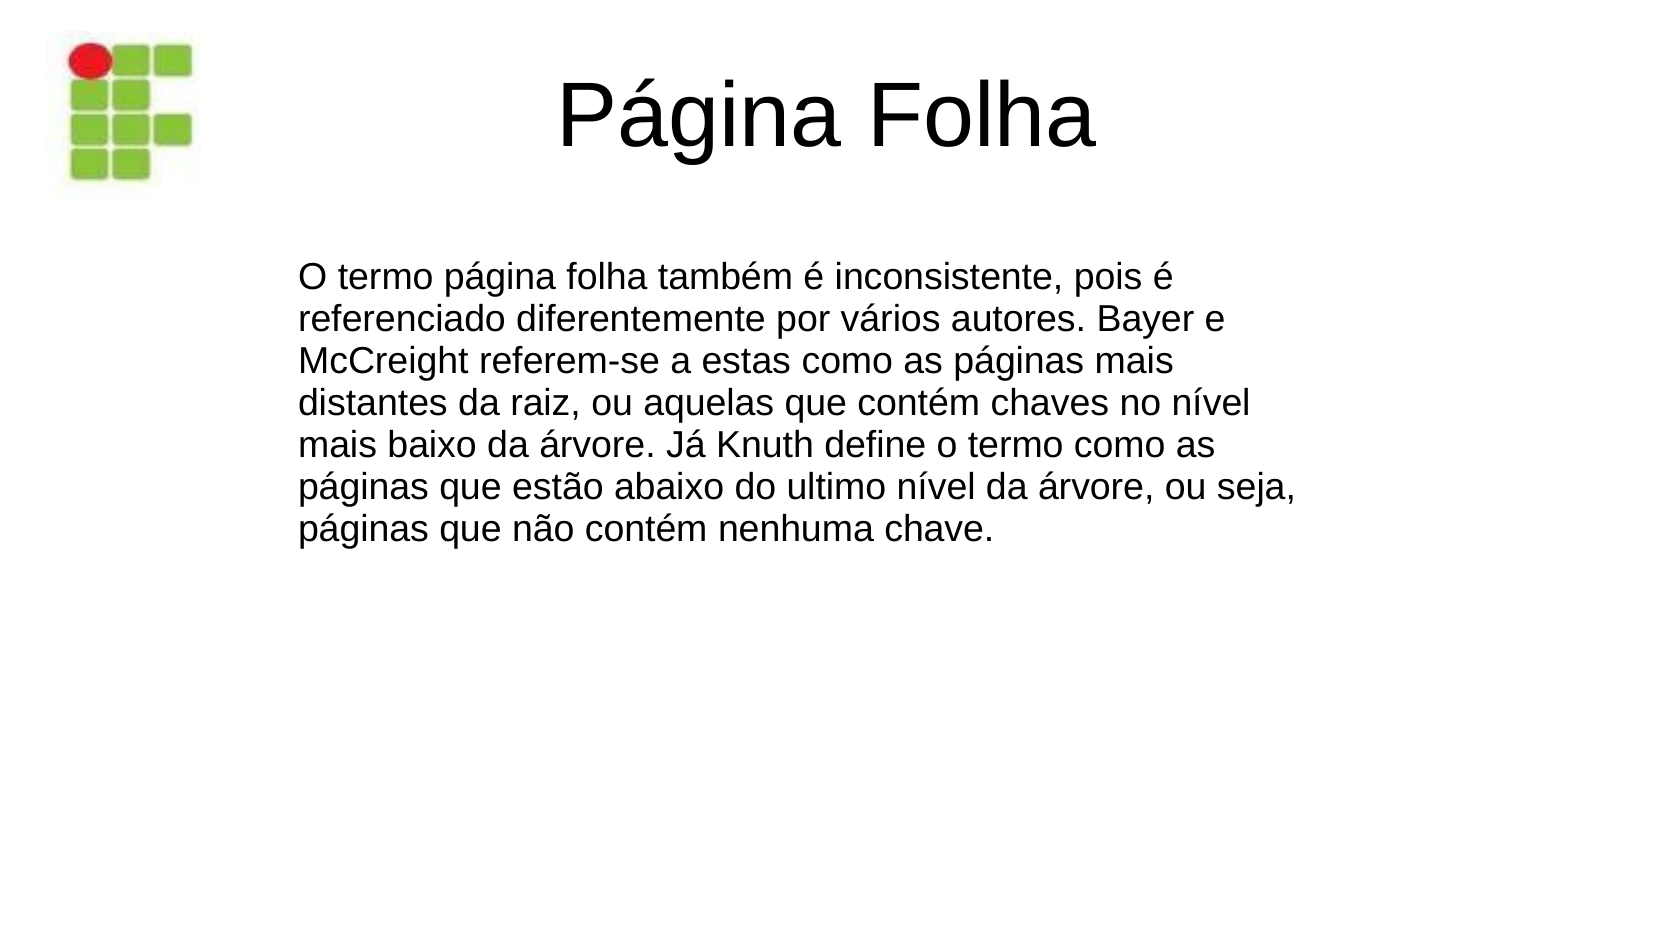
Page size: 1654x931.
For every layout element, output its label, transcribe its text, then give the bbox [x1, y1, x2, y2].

picture [46, 31, 201, 201]
title Página Folha [201, 37, 1571, 193]
text_box O termo página folha também é inconsistente, pois é referenciado diferentemente por vários autores. Bayer e McCreight referem-se a estas como as páginas mais distantes da raiz, ou aquelas que contém chaves no nível mais baixo da árvore. Já Knuth define o termo como as páginas que estão abaixo do ultimo nível da árvore, ou seja, páginas que não contém nenhuma chave. [283, 248, 1335, 557]
